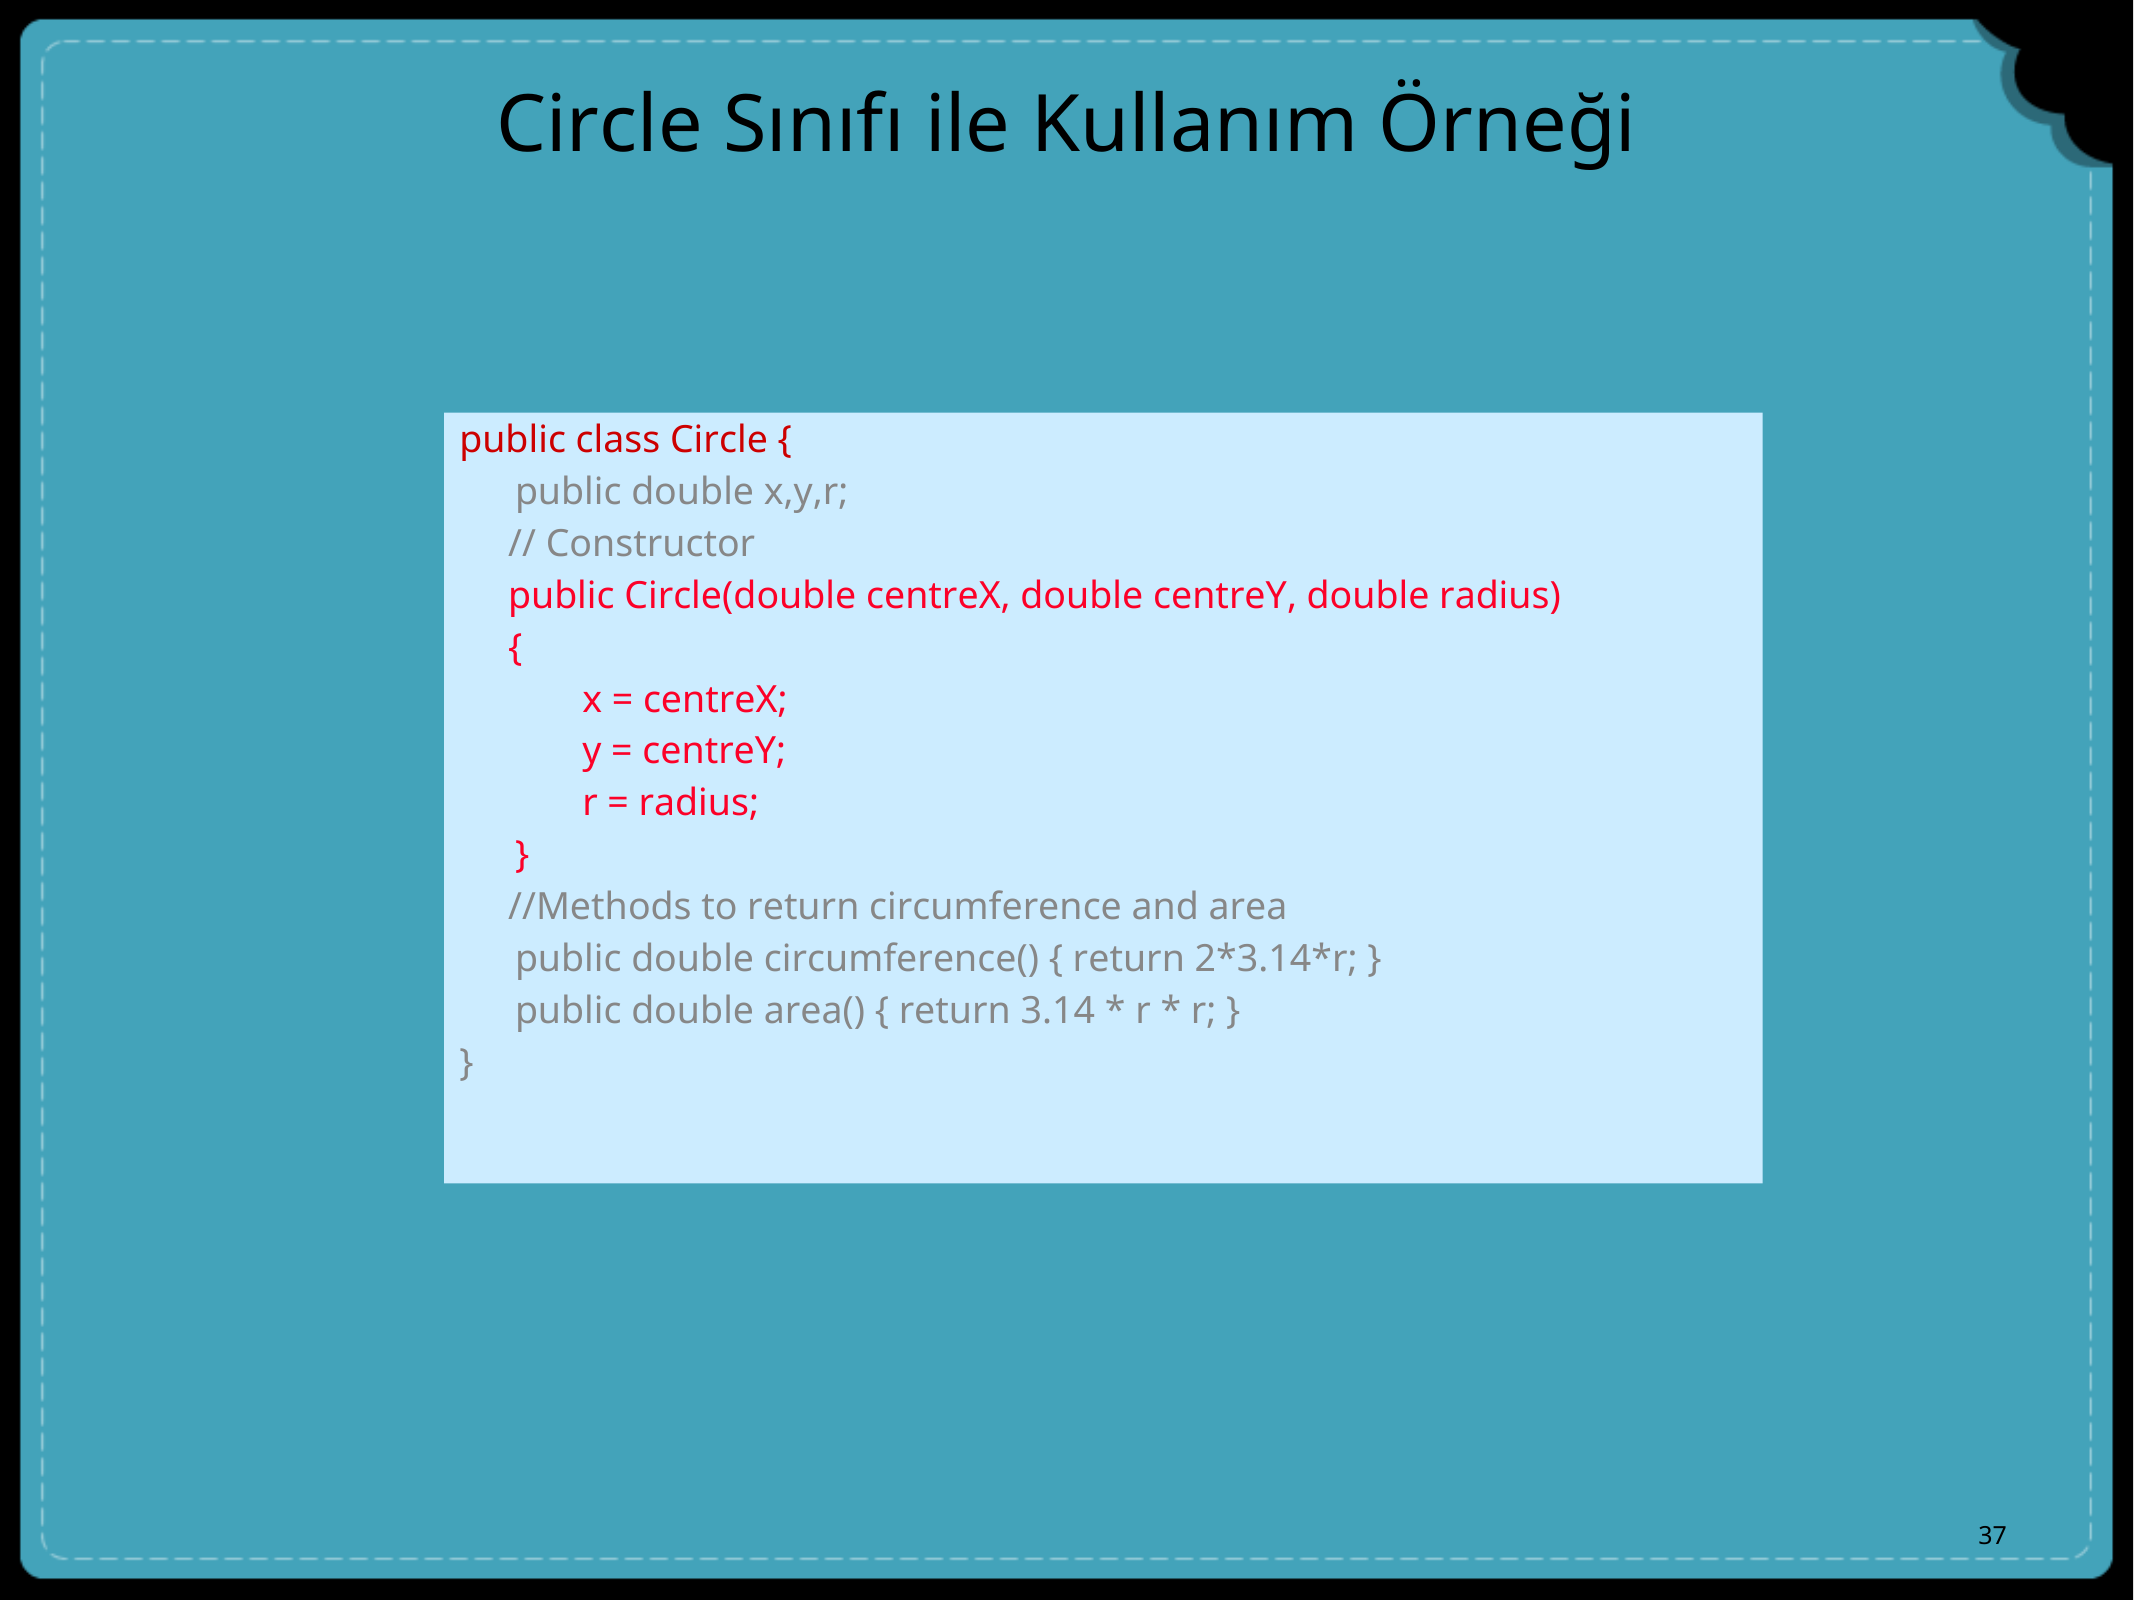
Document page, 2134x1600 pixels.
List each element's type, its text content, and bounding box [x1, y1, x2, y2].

list public class Circle { public double x,y,r; // Constructor public Circle(double centreX, double centreY, double radius) { x = centreX; y = centreY; r = radius; } //Methods to return circumference and area public double circumference() { return 2*3.14*r; } public double area() { return 3.14 * r * r; } } [444, 412, 1763, 1184]
title Circle Sınıfı ile Kullanım Örneği [106, 64, 2027, 246]
picture [0, 0, 2134, 1600]
